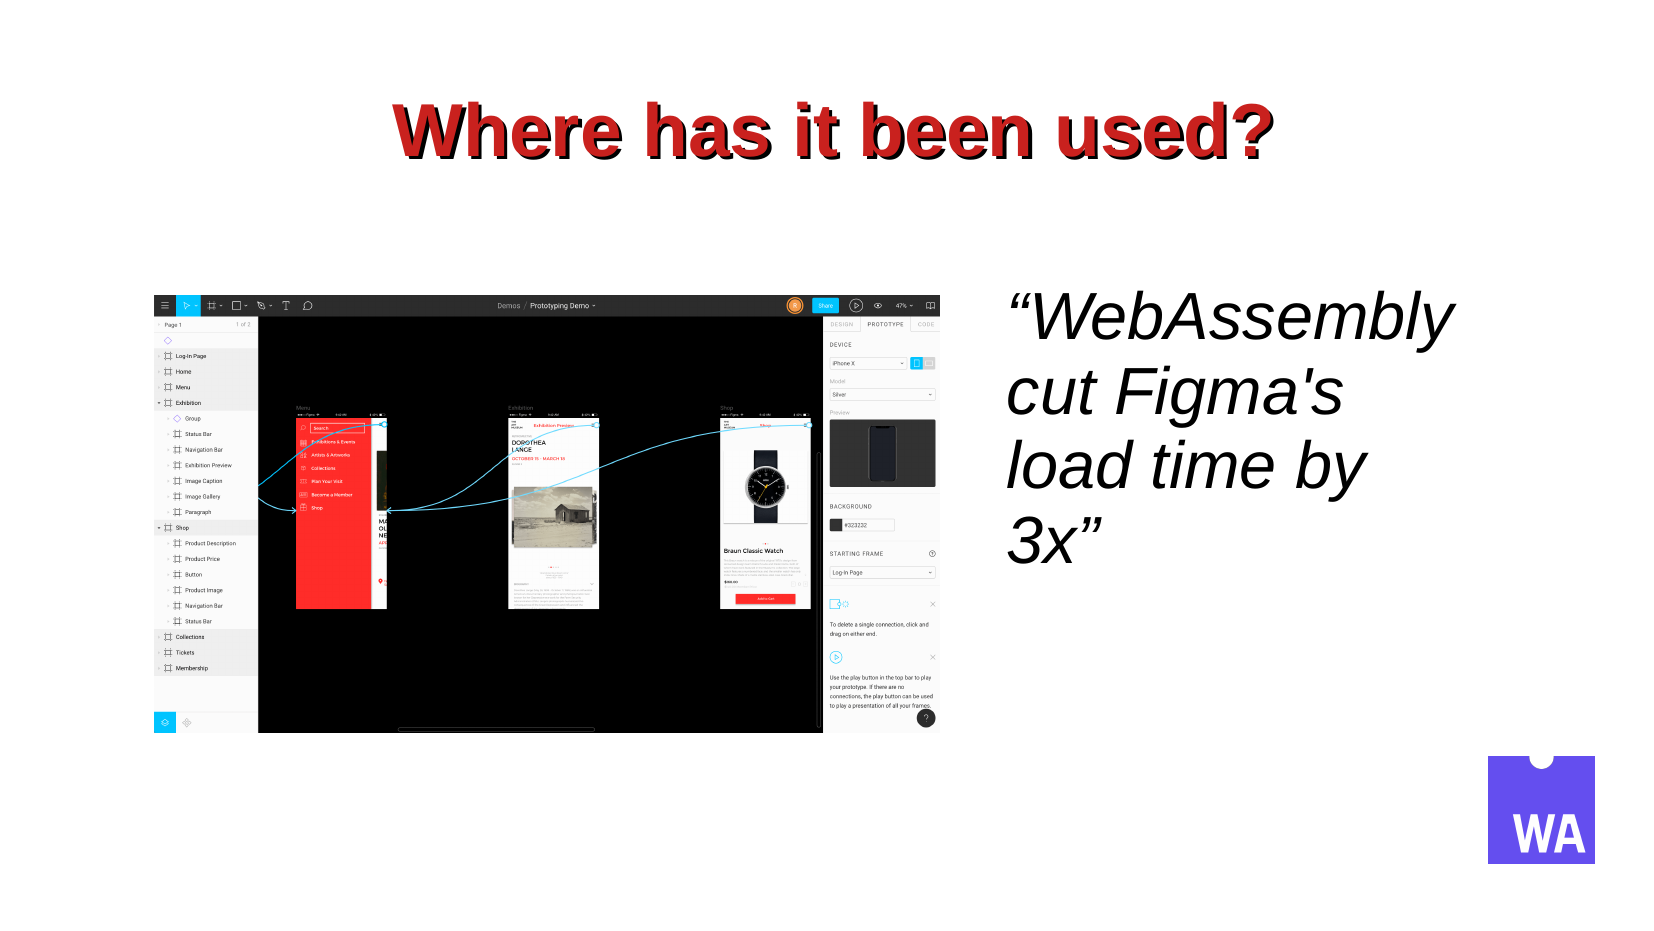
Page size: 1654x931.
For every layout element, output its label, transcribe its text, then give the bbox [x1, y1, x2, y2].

text_box Where has it been used? [377, 81, 1323, 213]
picture [154, 295, 940, 733]
picture [1488, 756, 1595, 864]
text_box “WebAssembly cut Figma's load time by 3x” [992, 271, 1477, 591]
